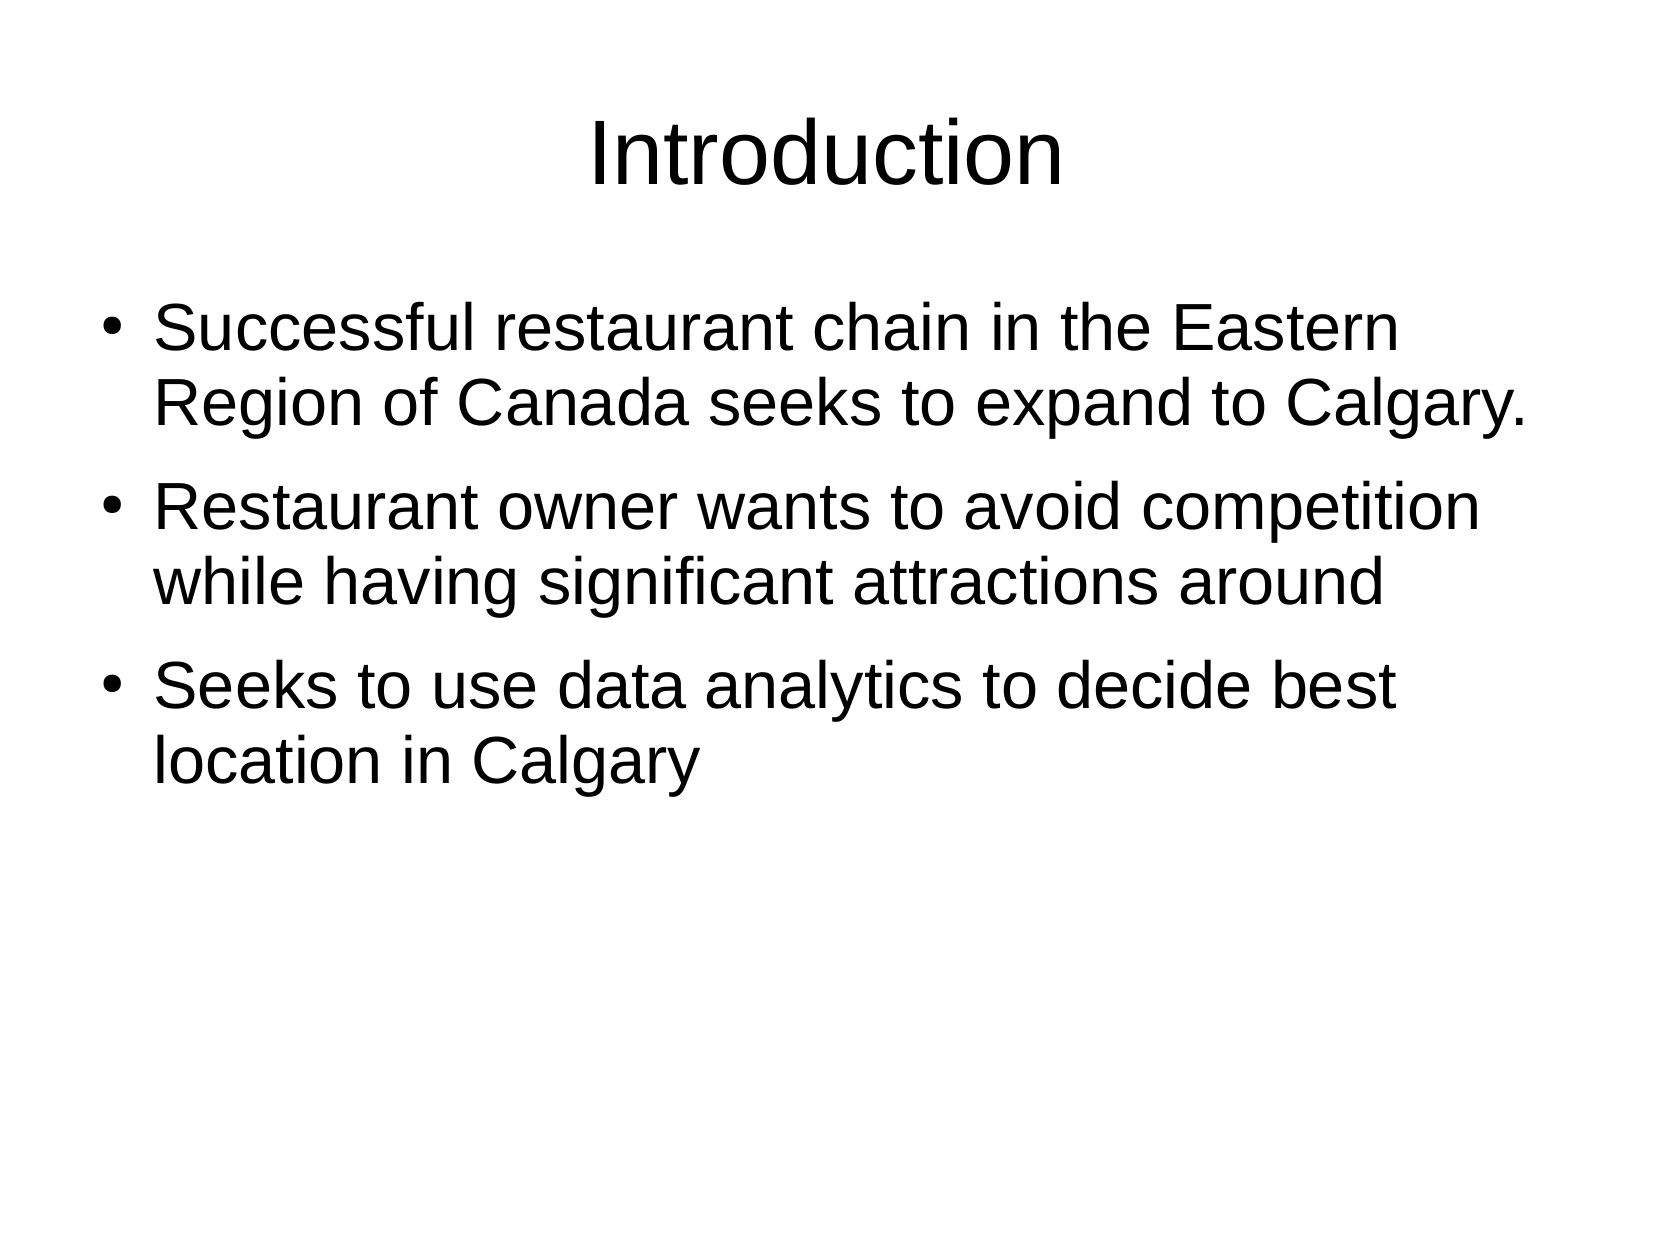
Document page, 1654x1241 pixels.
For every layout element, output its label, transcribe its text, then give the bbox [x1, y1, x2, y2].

title Introduction [82, 49, 1571, 257]
list Successful restaurant chain in the Eastern Region of Canada seeks to expand to Calgary. Restaurant owner wants to avoid competition while having significant attractions around Seeks to use data analytics to decide best location in Calgary [82, 290, 1571, 1109]
